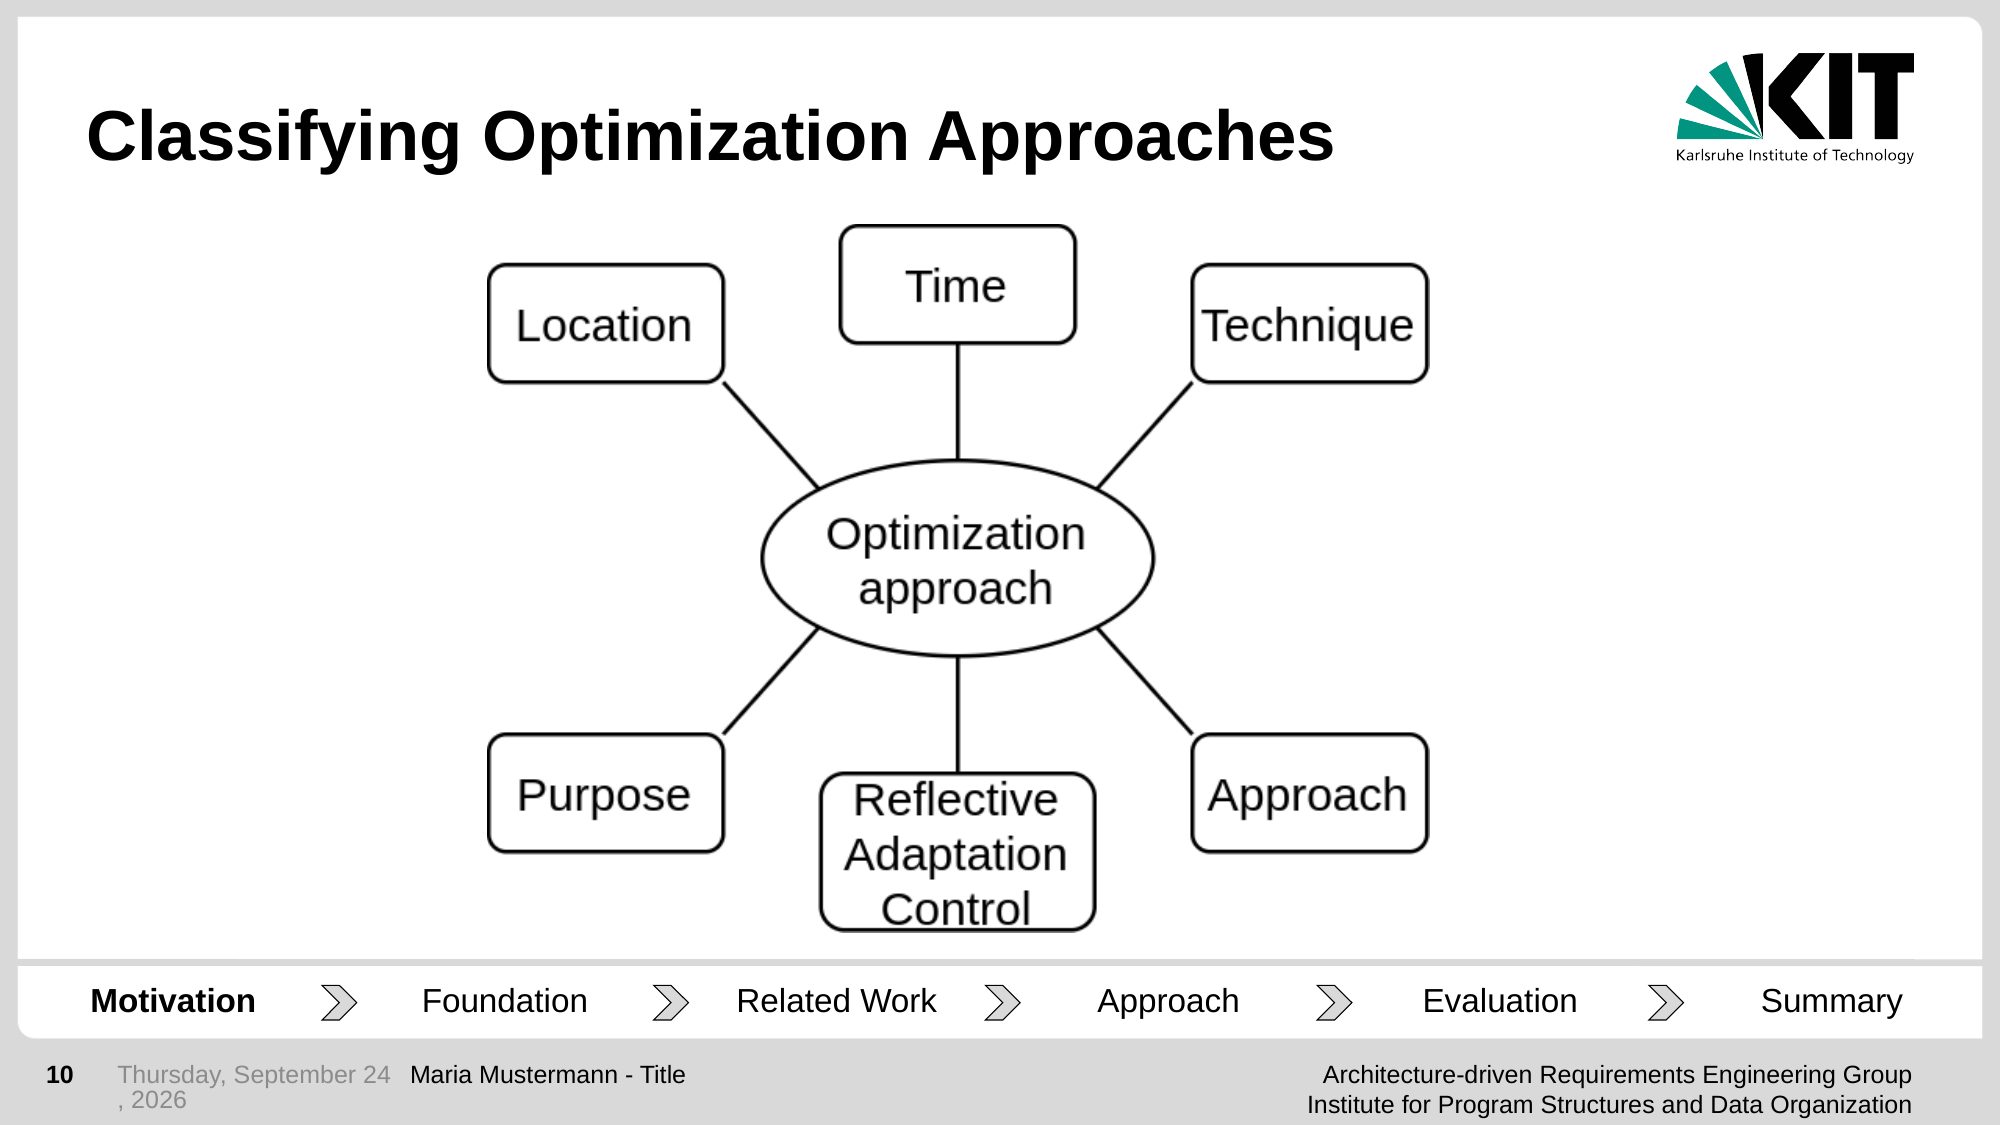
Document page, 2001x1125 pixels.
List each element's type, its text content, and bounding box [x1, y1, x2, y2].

text_box Related Work [721, 971, 953, 1027]
slide_number <number> [45, 1058, 118, 1119]
text_box Evaluation [1407, 971, 1594, 1027]
text_box Foundation [381, 971, 630, 1027]
text_box [985, 985, 1021, 1021]
text_box [322, 985, 357, 1021]
text_box [1317, 985, 1352, 1021]
text_box Approach [1082, 971, 1255, 1027]
text_box Motivation [49, 971, 298, 1027]
title Classifying Optimization Approaches [86, 72, 1592, 176]
text_box [1648, 985, 1684, 1021]
text_box Summary [1708, 971, 1957, 1027]
slide_number Friday, June 18, 2021 [118, 1058, 397, 1119]
picture [0, 0, 2000, 1125]
text_box [653, 985, 689, 1021]
